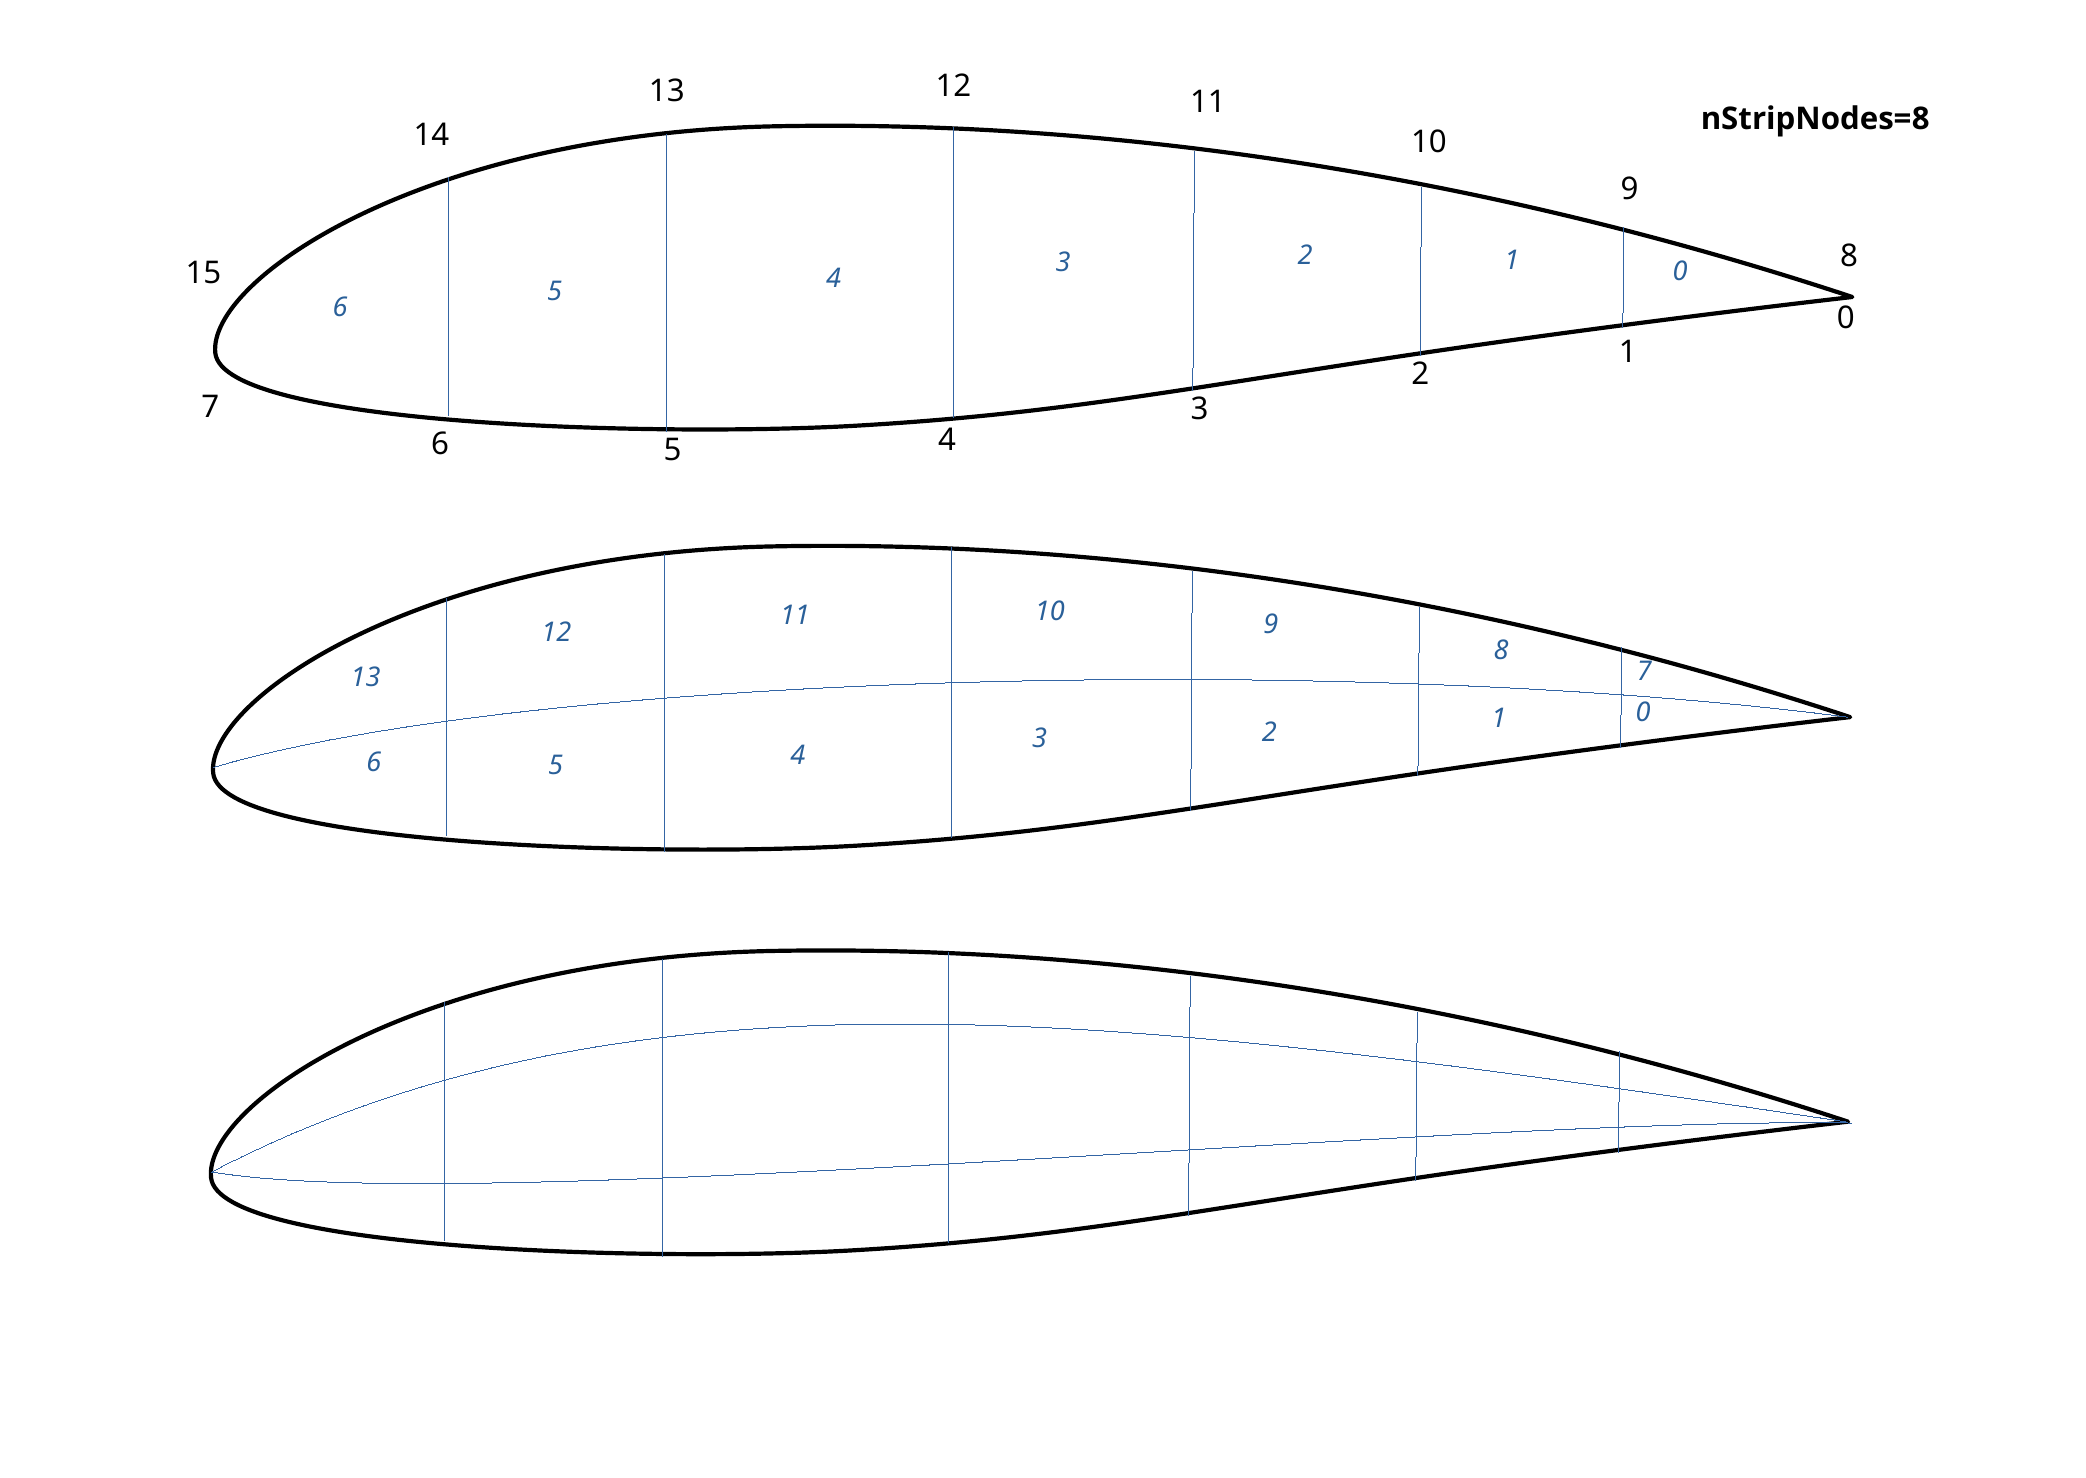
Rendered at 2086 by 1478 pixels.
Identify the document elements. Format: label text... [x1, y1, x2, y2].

text_box 1 [1476, 691, 1528, 771]
text_box 3 [1040, 235, 1092, 315]
text_box 5 [532, 264, 584, 344]
text_box nStripNodes=8 [1686, 88, 2012, 202]
text_box 0 [1657, 244, 1709, 324]
text_box 4 [775, 728, 827, 808]
text_box 9 [1605, 158, 1679, 238]
text_box 8 [1478, 623, 1530, 695]
text_box 4 [923, 409, 997, 489]
text_box 6 [351, 735, 403, 815]
text_box 5 [533, 738, 585, 818]
text_box 1 [1489, 233, 1541, 313]
text_box 12 [526, 605, 598, 677]
text_box 11 [765, 588, 837, 660]
text_box 2 [1282, 228, 1334, 308]
text_box 0 [1822, 288, 1874, 368]
text_box 13 [634, 60, 708, 140]
text_box 2 [1396, 343, 1470, 423]
text_box 12 [920, 55, 994, 135]
text_box 3 [1017, 711, 1069, 791]
text_box 3 [1175, 378, 1249, 458]
text_box 7 [1622, 644, 1674, 716]
text_box 1 [1604, 321, 1678, 401]
text_box 0 [1620, 685, 1672, 757]
text_box 2 [1247, 705, 1299, 785]
text_box 9 [1248, 597, 1300, 669]
text_box 10 [1396, 111, 1470, 191]
text_box 6 [416, 413, 490, 494]
text_box 15 [170, 242, 244, 322]
text_box 14 [398, 105, 472, 185]
text_box 11 [1175, 71, 1249, 152]
text_box 6 [317, 279, 369, 359]
text_box 7 [186, 376, 260, 456]
text_box 13 [335, 650, 408, 722]
text_box 10 [1020, 584, 1092, 656]
text_box 8 [1825, 225, 1899, 305]
text_box 4 [811, 251, 863, 332]
text_box 5 [648, 419, 722, 500]
